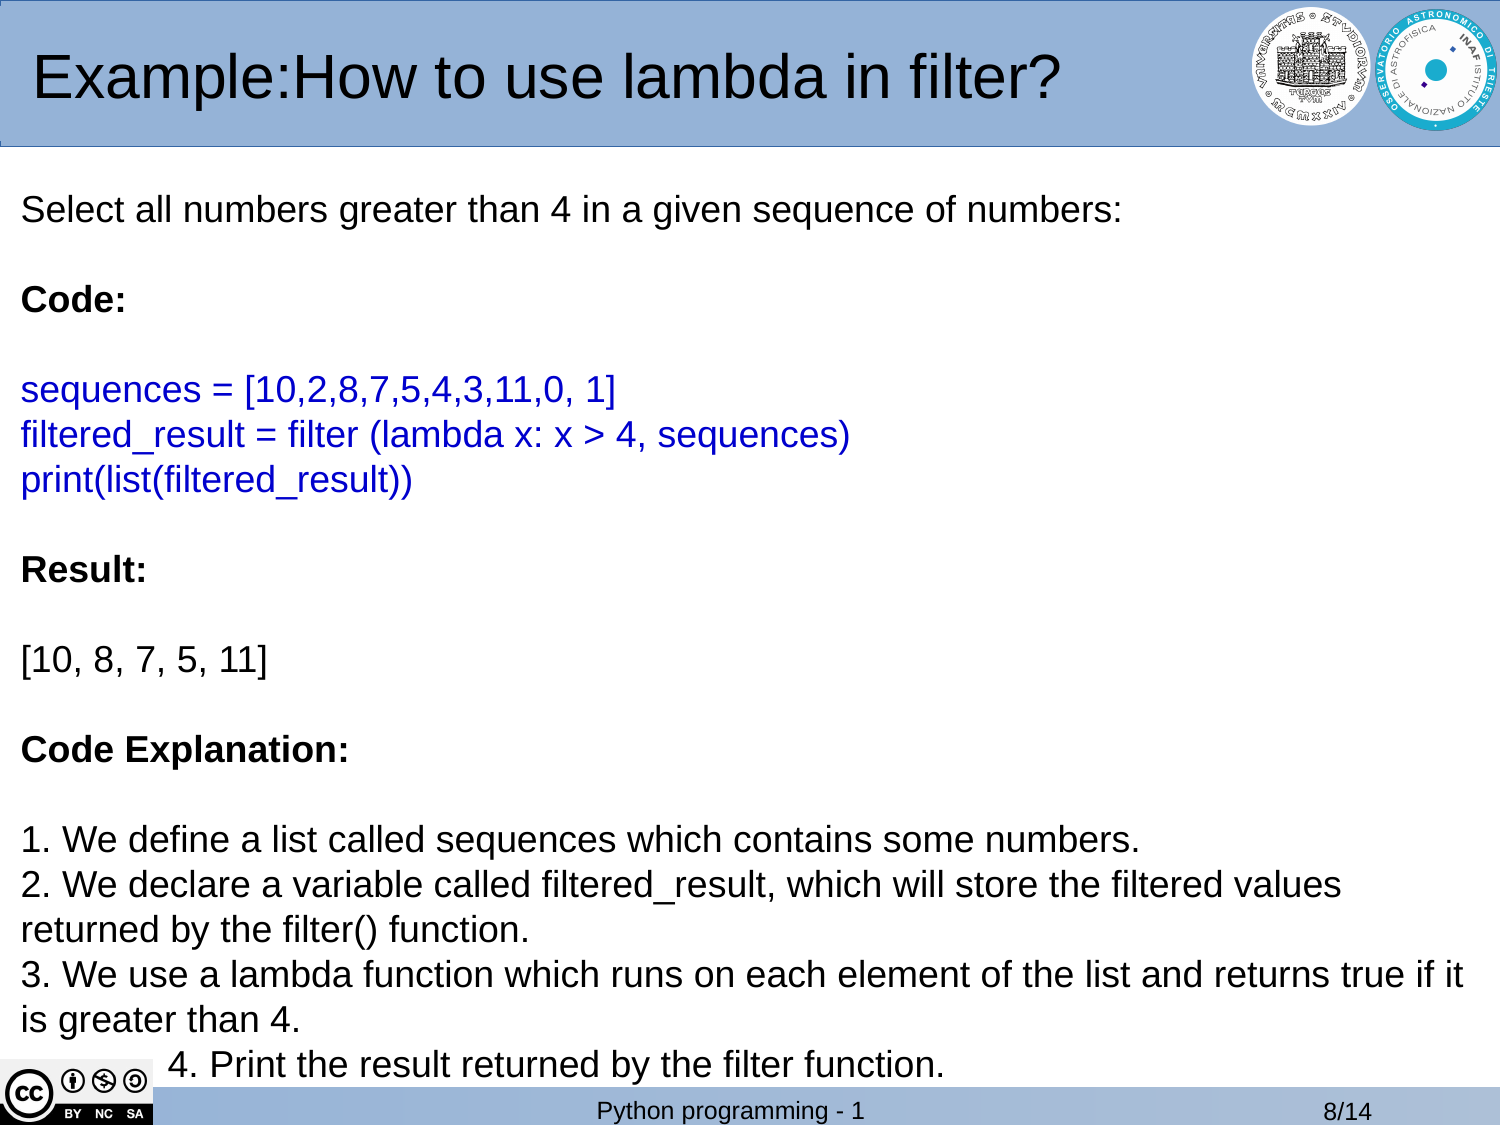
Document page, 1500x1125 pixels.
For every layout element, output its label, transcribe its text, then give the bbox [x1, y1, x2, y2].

picture [0, 1059, 153, 1125]
list Select all numbers greater than 4 in a given sequence of numbers: Code: sequences = [10,2,8,7,5,4,3,11,0, 1] filtered_result = filter (lambda x: x > 4, sequences) print(list(filtered_result)) Result: [10, 8, 7, 5, 11] Code Explanation: 1. We define a list called sequences which contains some numbers. 2. We declare a variable called filtered_result, which will store the filtered values returned by the filter() function. 3. We use a lambda function which runs on each element of the list and returns true if it is greater than 4. 4. Print the result returned by the filter function. [5, 177, 1500, 1114]
text_box Example:How to use lambda in filter? [0, 5, 1243, 141]
picture [1252, 0, 1500, 156]
